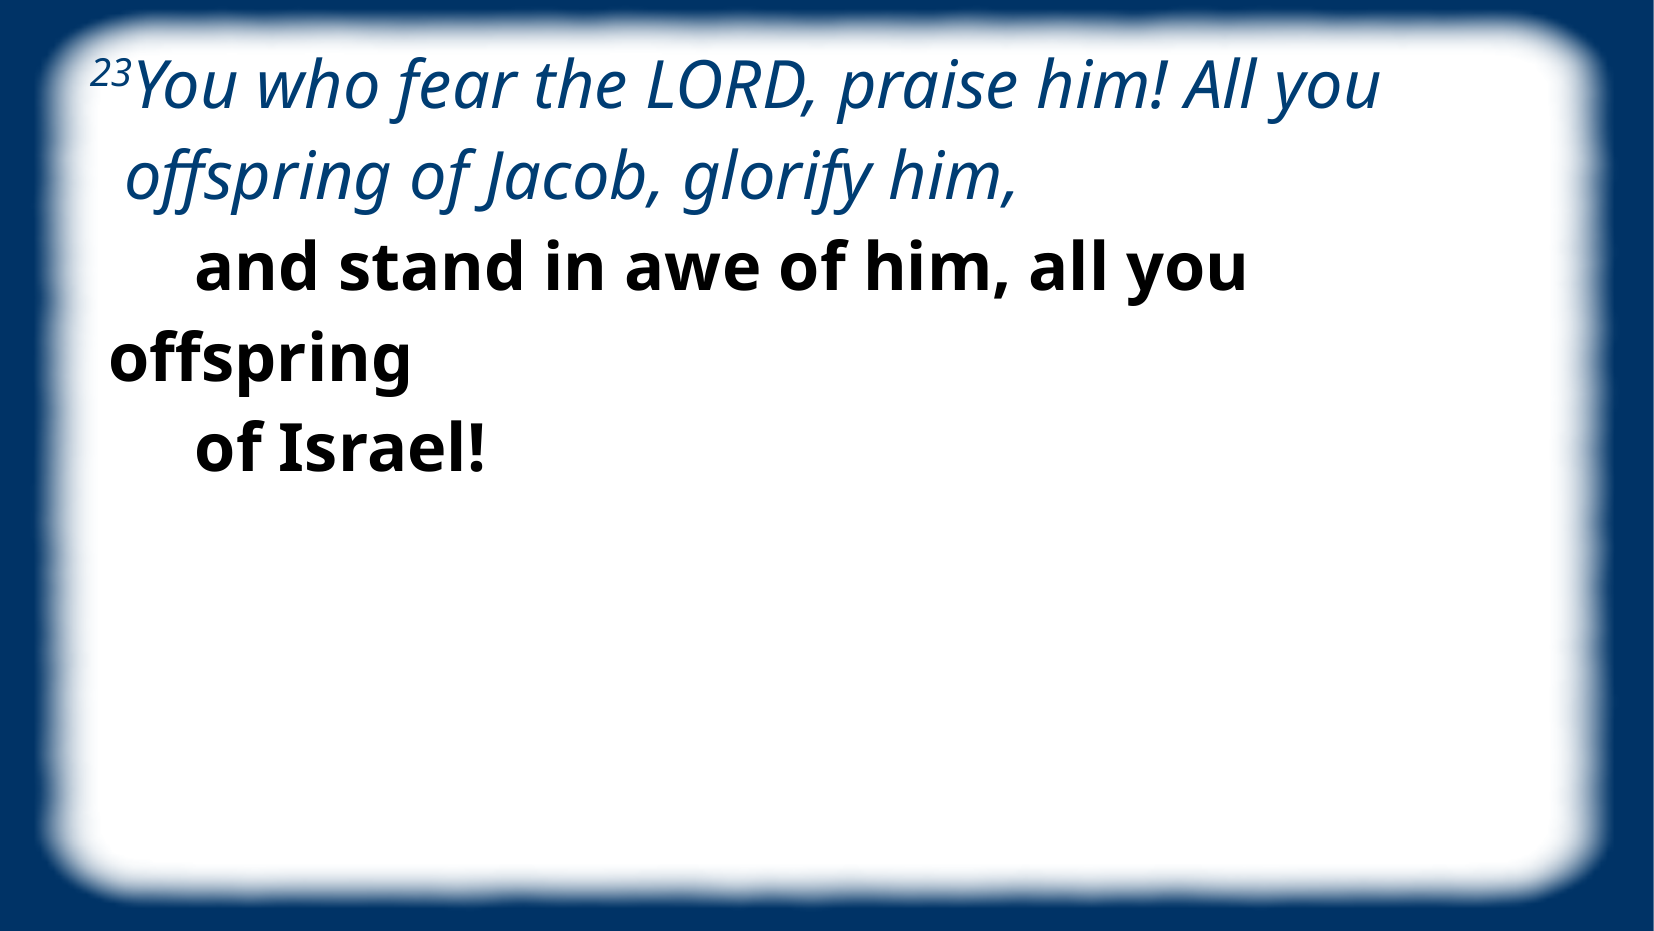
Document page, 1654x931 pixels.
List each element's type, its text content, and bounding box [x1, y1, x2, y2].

text_box 23You who fear the LORD, praise him! All you offspring of Jacob, glorify him, and stand in awe of him, all you offspring of Israel! [75, 30, 1576, 400]
picture [0, 0, 1654, 931]
